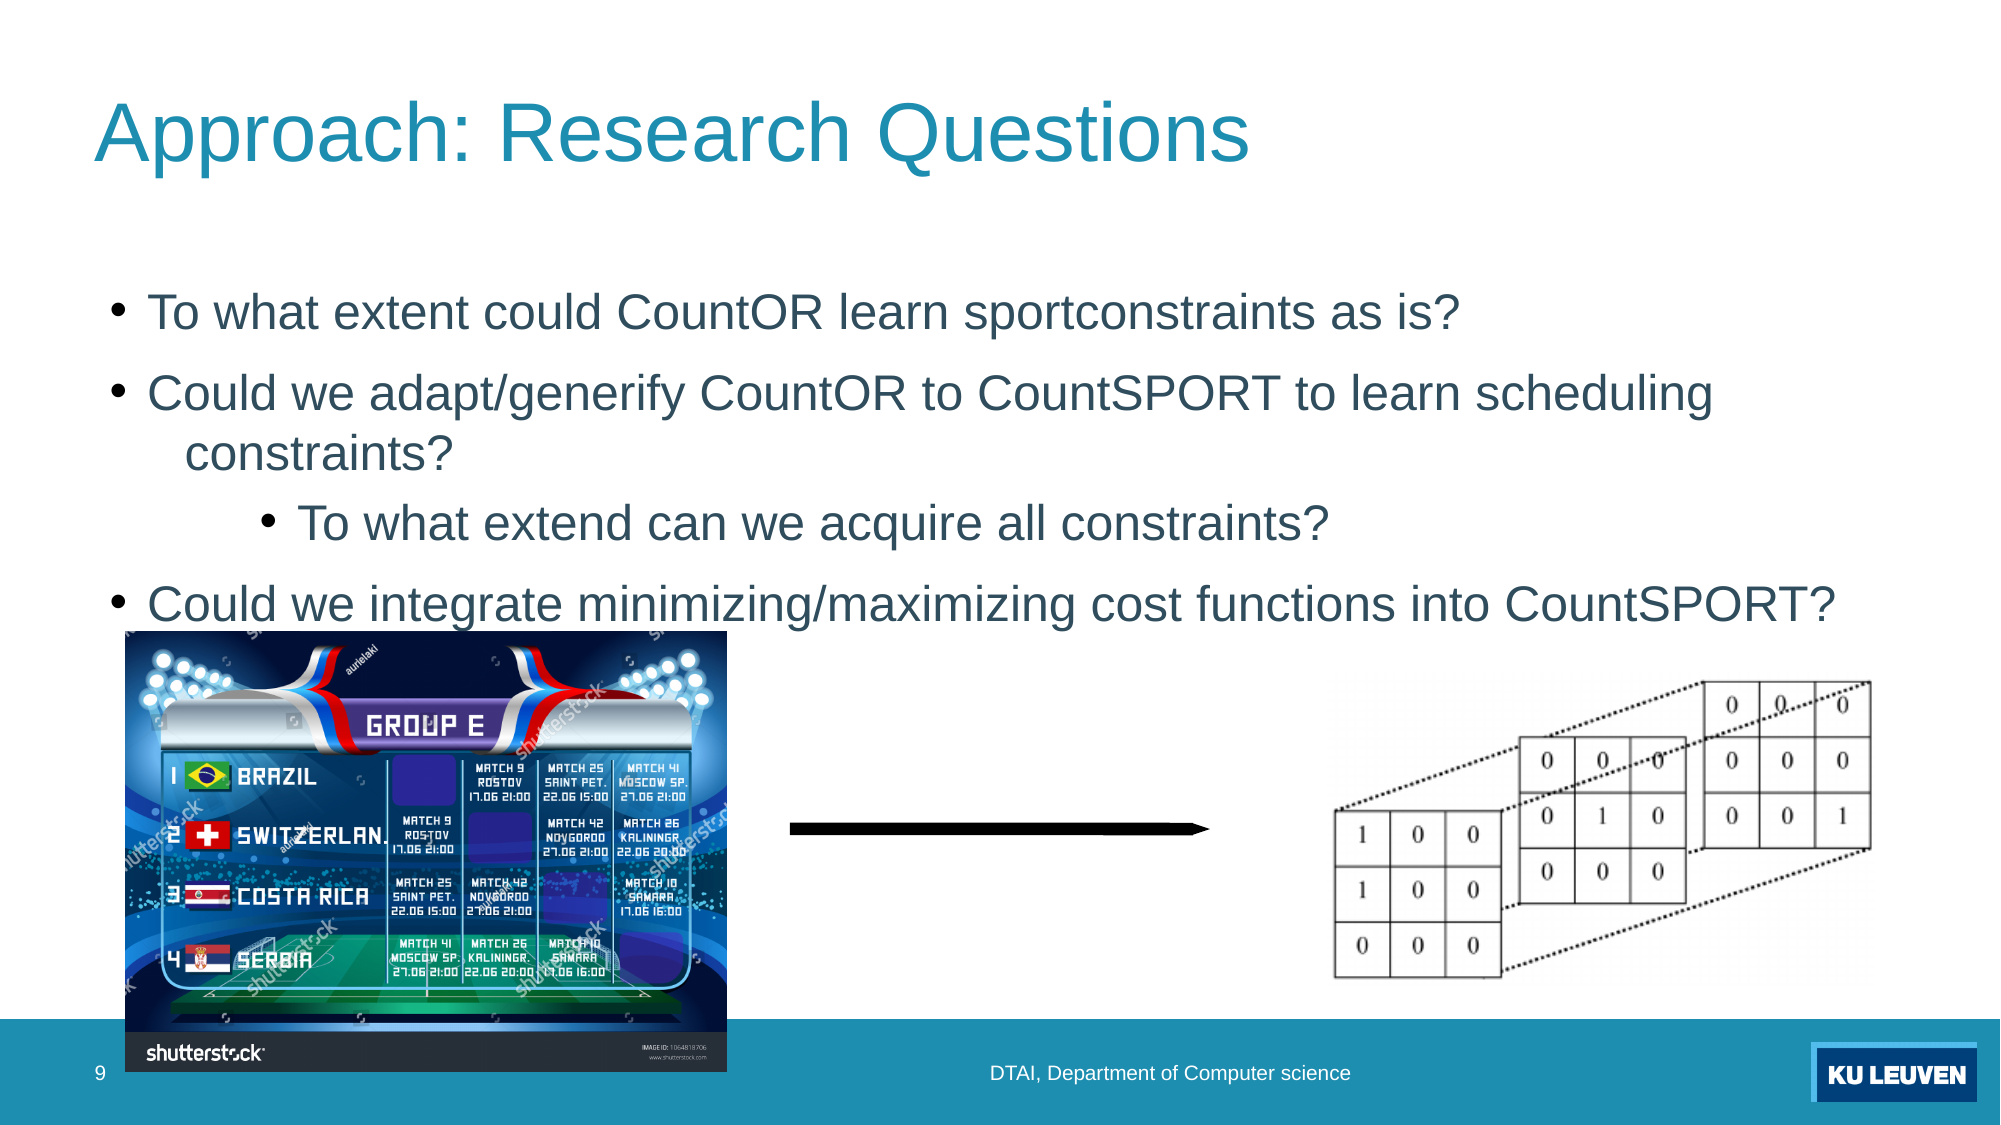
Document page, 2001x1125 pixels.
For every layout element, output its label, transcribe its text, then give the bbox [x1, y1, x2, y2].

text_box <number> [94, 1018, 201, 1125]
picture [125, 631, 727, 1072]
picture [1811, 1042, 1977, 1102]
text_box DTAI, Department of Computer science [989, 1018, 1809, 1125]
title Approach: Research Questions [94, 33, 1906, 223]
list To what extent could CountOR learn sportconstraints as is? Could we adapt/generify CountOR to CountSPORT to learn scheduling constraints? To what extend can we acquire all constraints? Could we integrate minimizing/maximizing cost functions into CountSPORT? [94, 271, 1906, 1004]
picture [1327, 672, 1875, 986]
